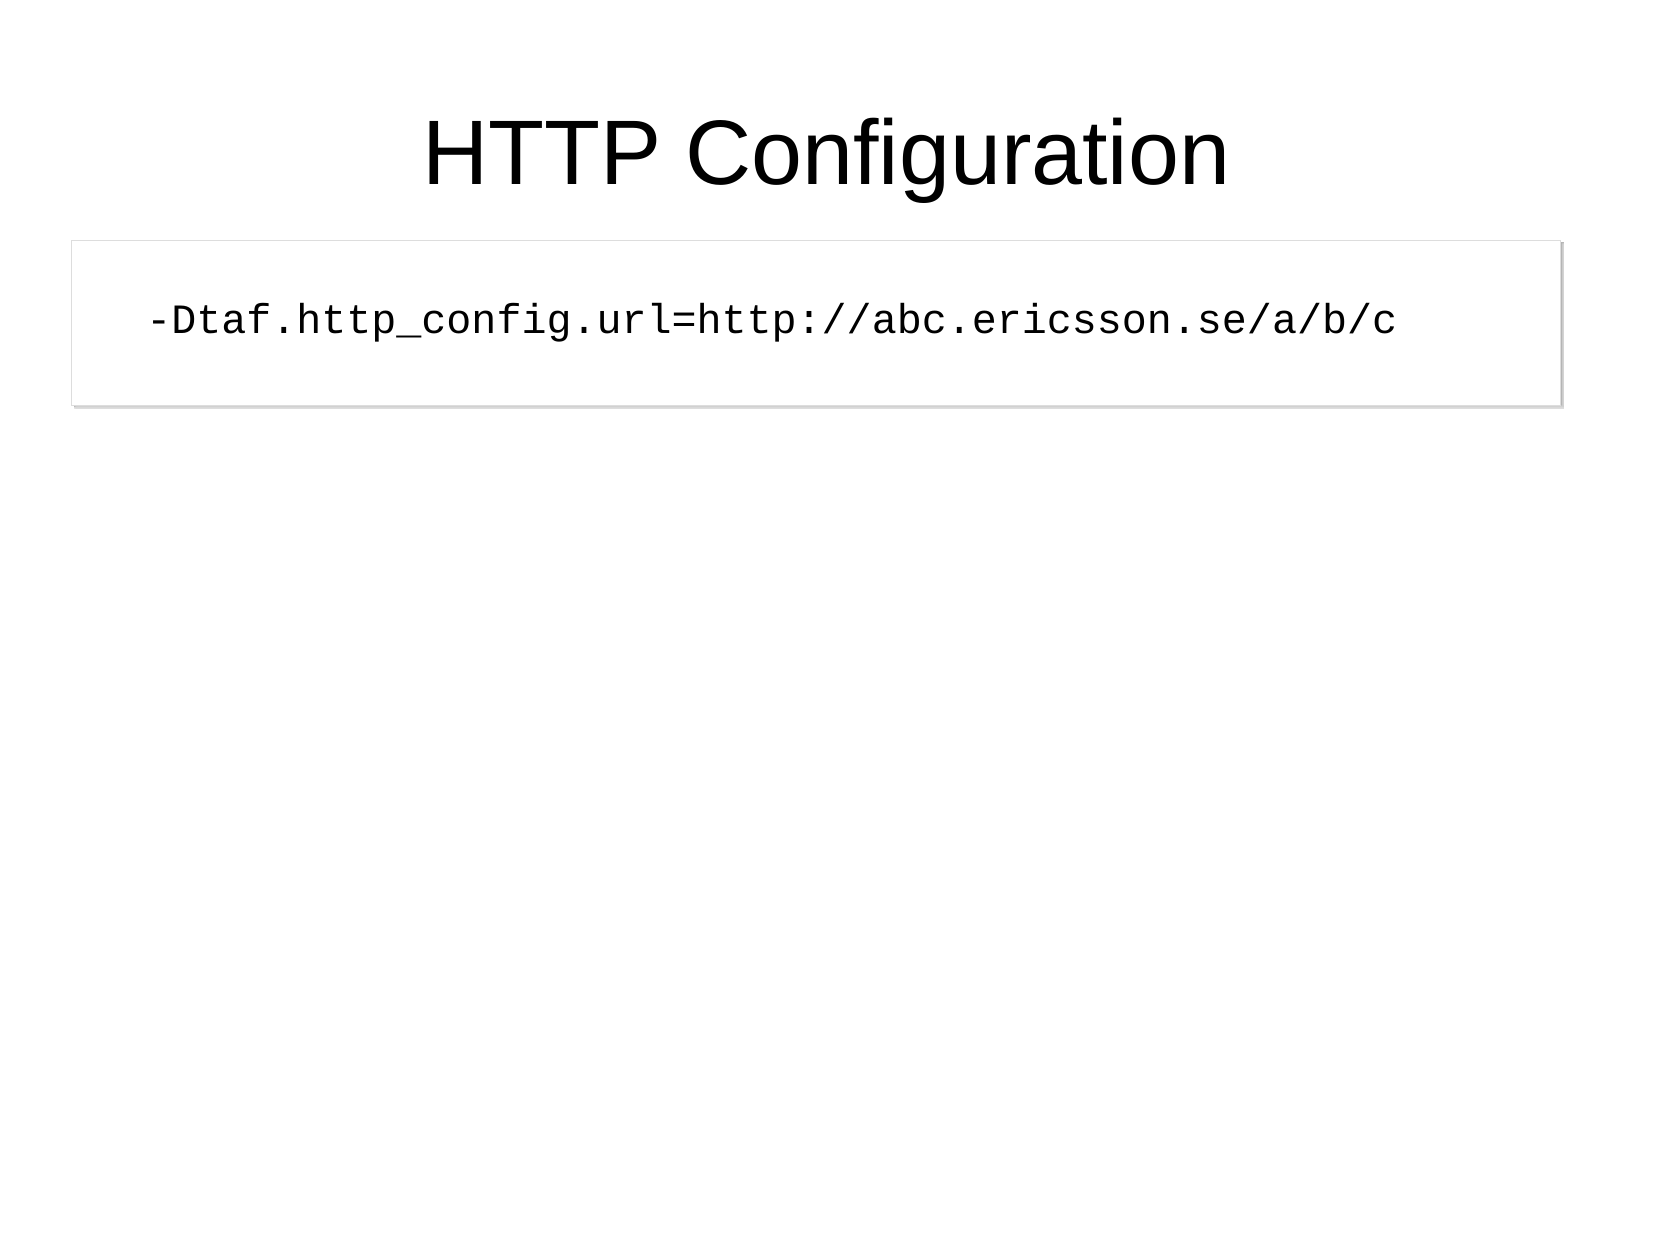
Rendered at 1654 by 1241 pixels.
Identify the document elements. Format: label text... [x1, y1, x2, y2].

subtitle -Dtaf.http_config.url=http://abc.ericsson.se/a/b/c [71, 240, 1561, 406]
title HTTP Configuration [82, 49, 1571, 257]
